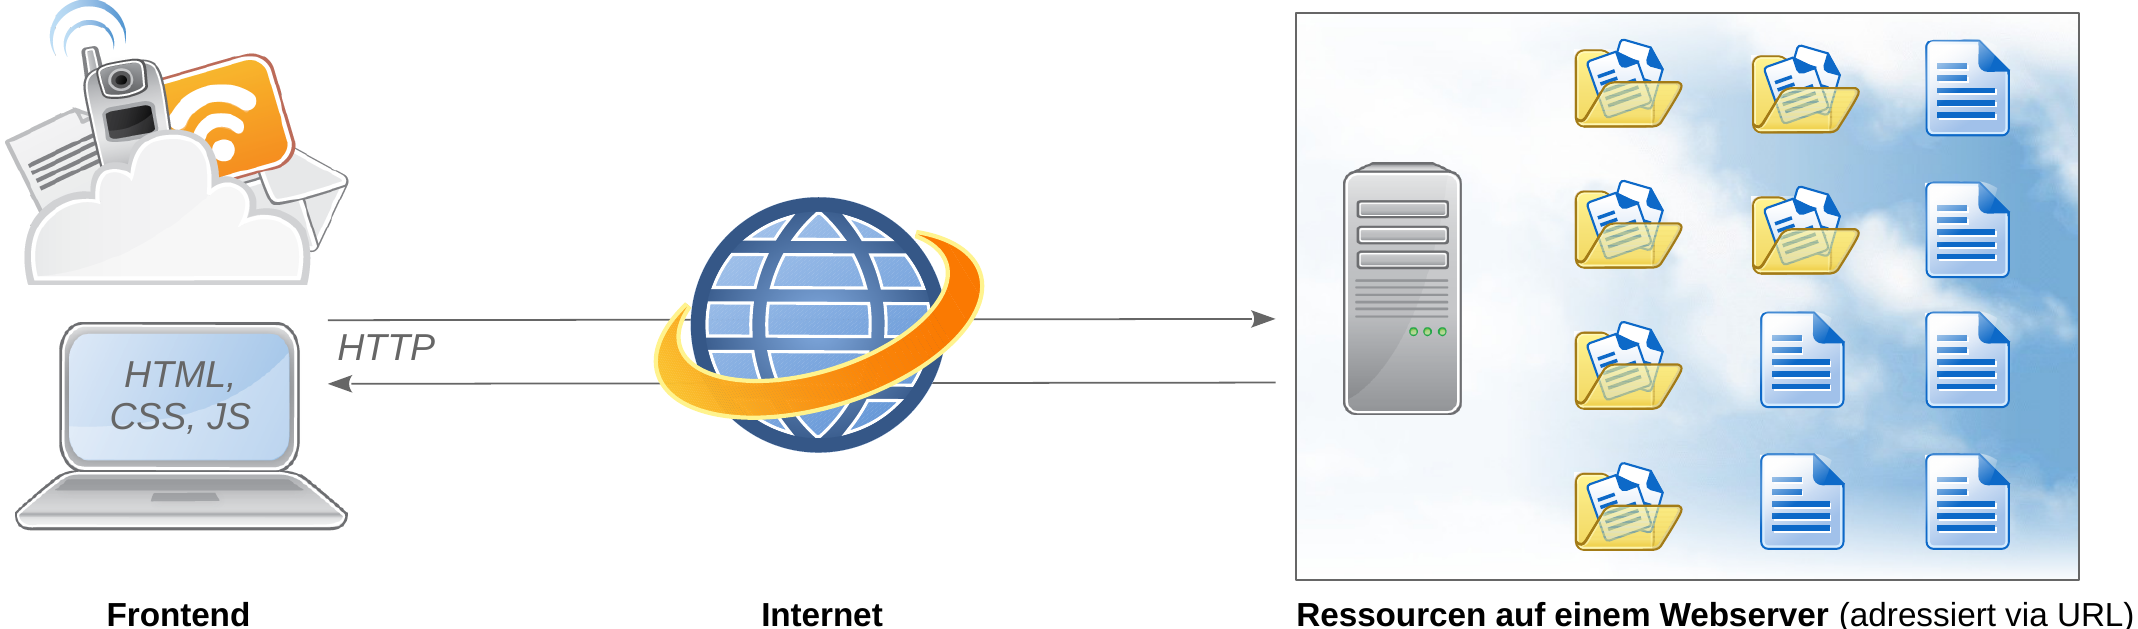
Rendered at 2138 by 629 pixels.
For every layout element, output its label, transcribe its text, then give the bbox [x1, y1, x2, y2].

text_box HTML, CSS, JS [77, 330, 284, 461]
text_box Internet [631, 589, 1013, 629]
text_box Ressourcen auf einem Webserver (adressiert via URL) [1296, 589, 2138, 629]
picture [1297, 14, 2078, 579]
picture [5, 0, 357, 285]
picture [643, 138, 995, 491]
picture [0, 307, 362, 545]
text_box Frontend [0, 589, 369, 629]
text_box HTTP [337, 318, 591, 381]
